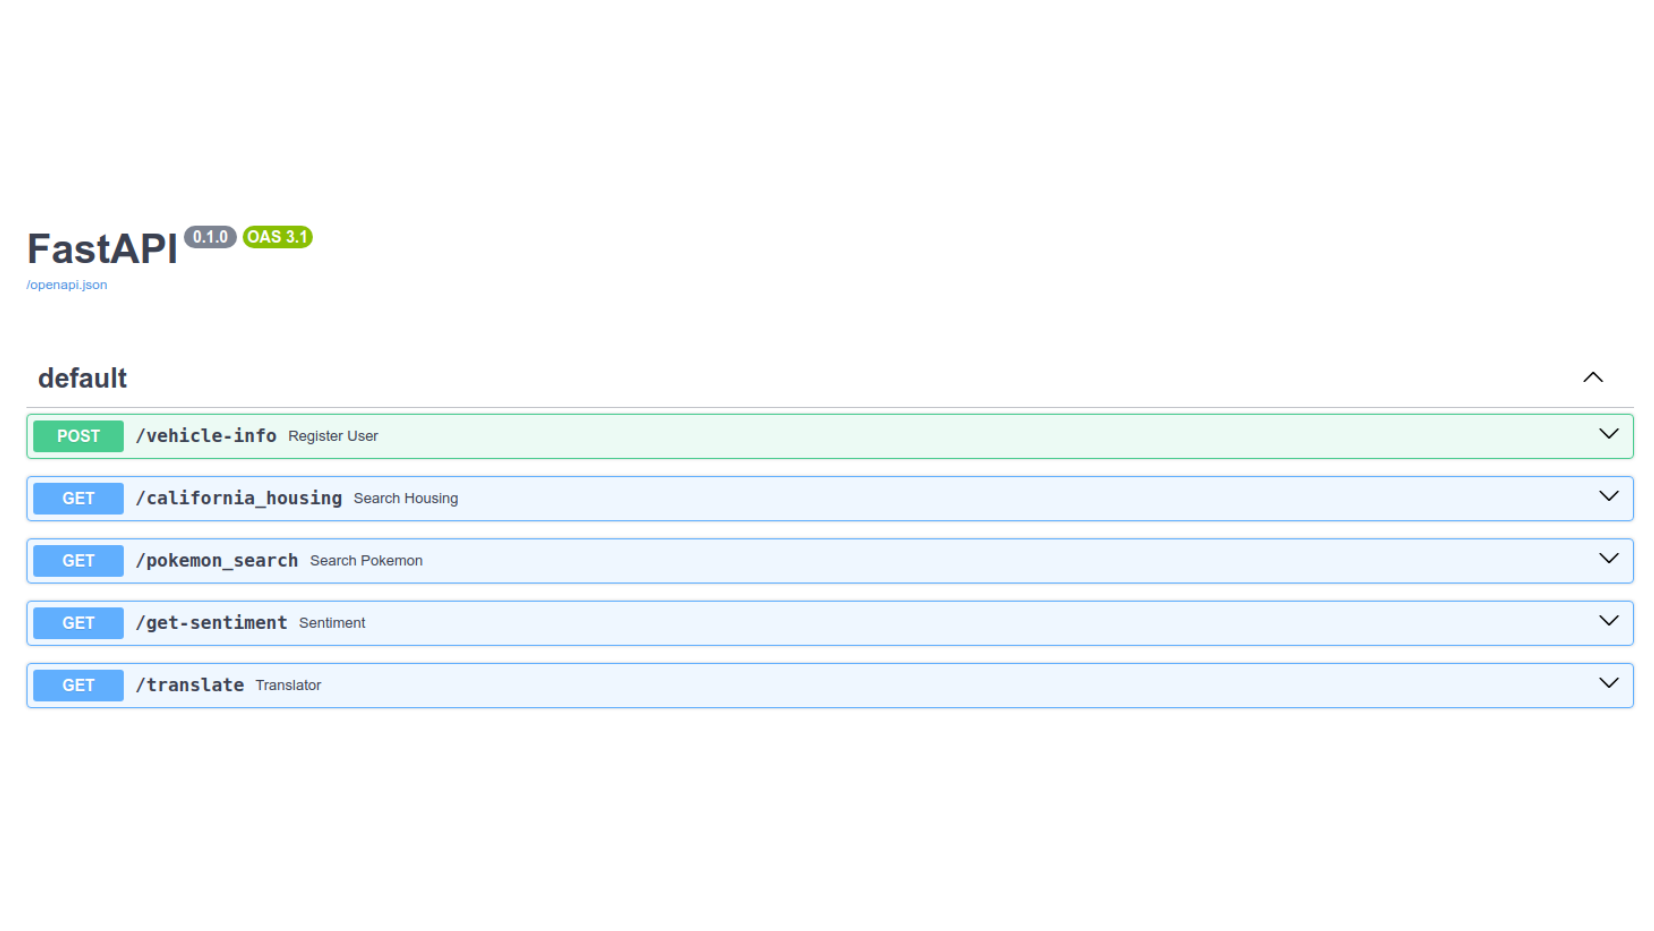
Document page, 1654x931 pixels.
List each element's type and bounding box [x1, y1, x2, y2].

picture [5, 194, 1654, 740]
